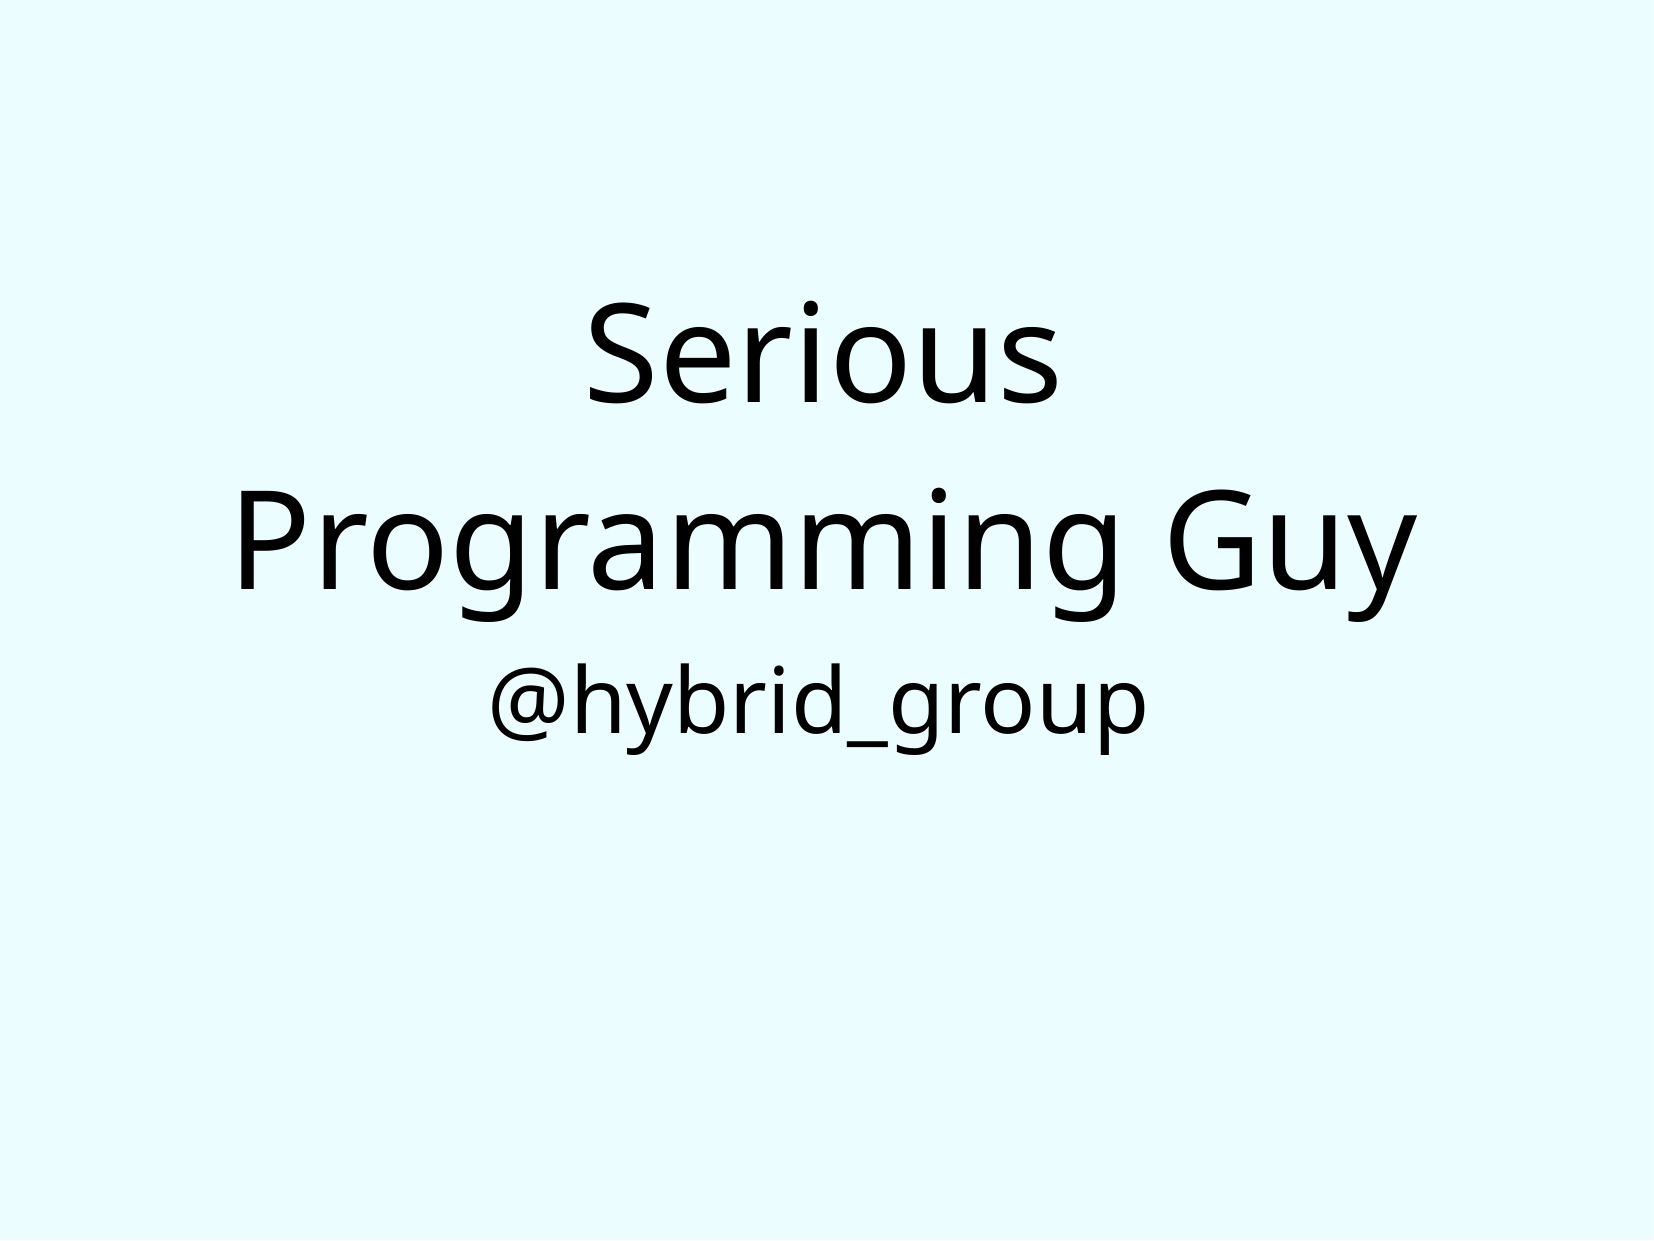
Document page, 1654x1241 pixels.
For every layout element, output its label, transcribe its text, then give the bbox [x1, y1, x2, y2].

text_box @hybrid_group [75, 635, 1564, 1156]
text_box Serious Programming Guy [79, 110, 1568, 631]
